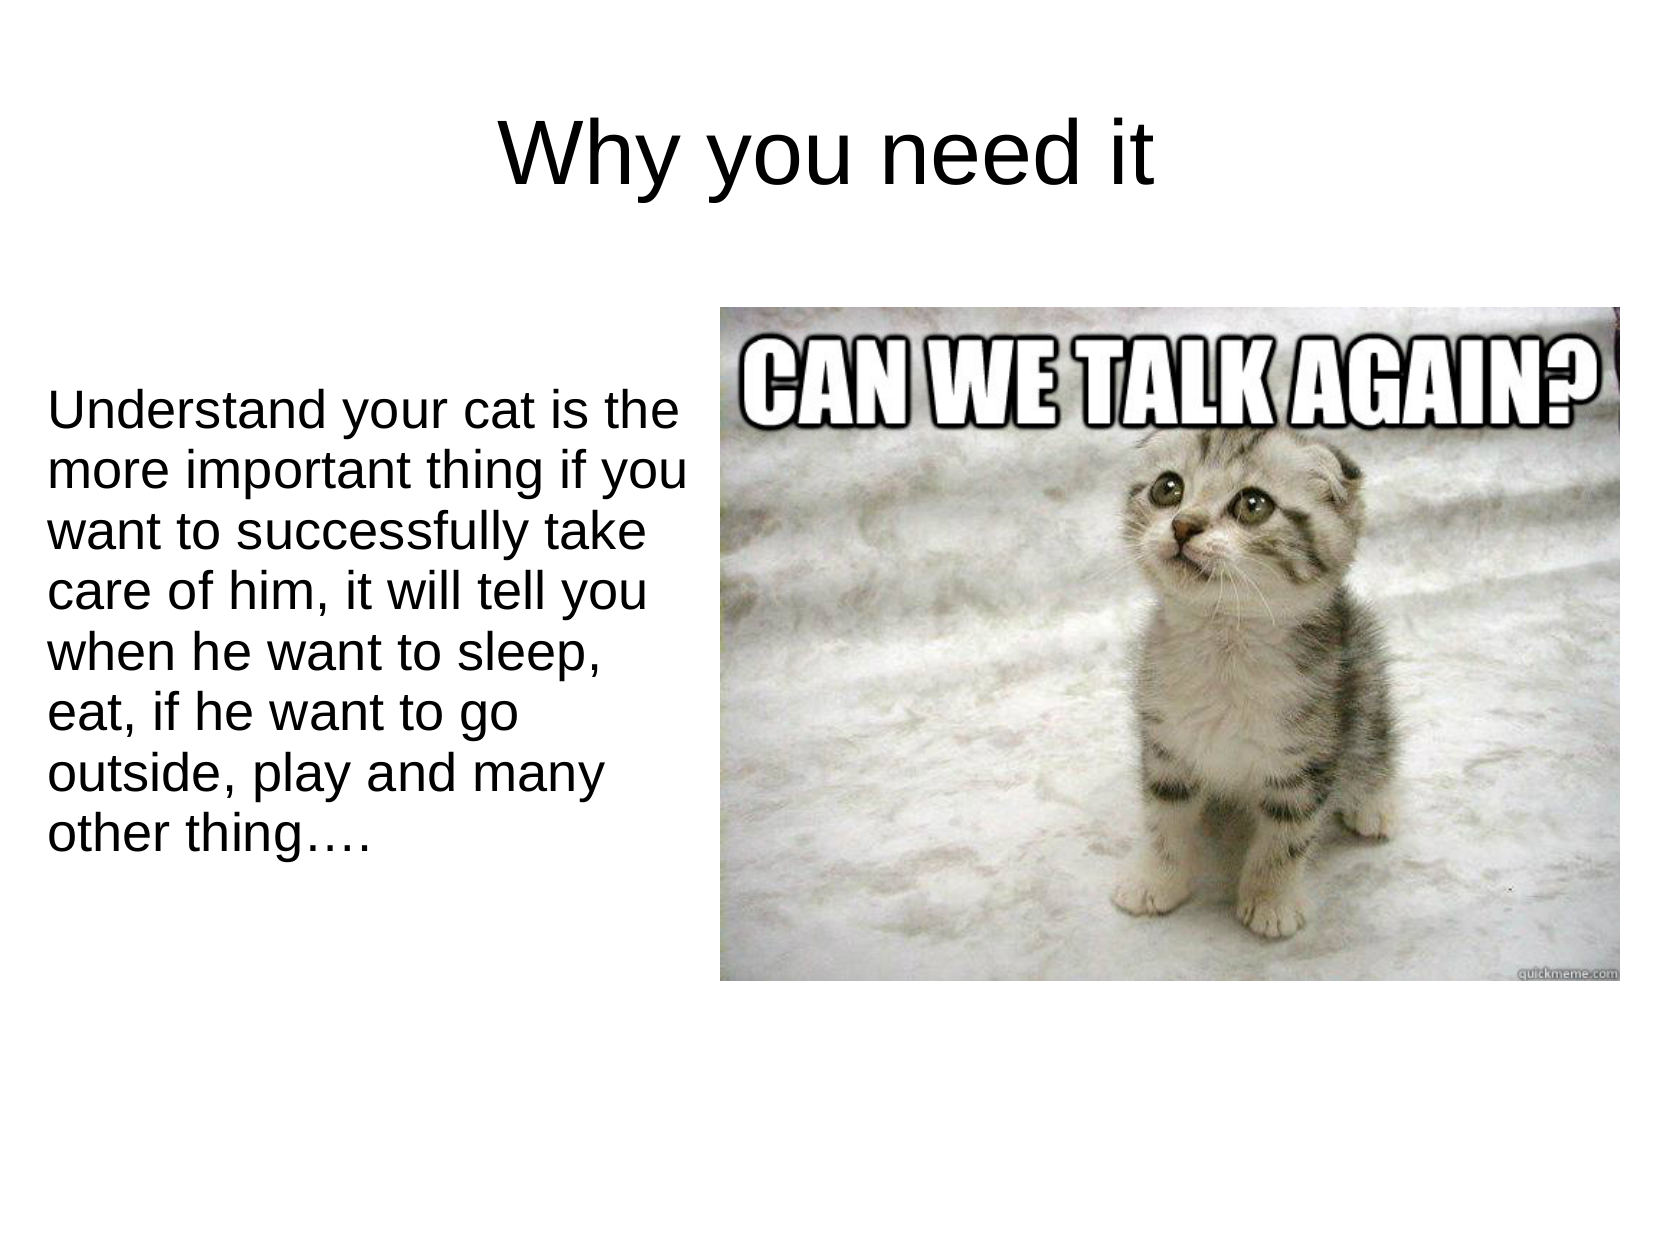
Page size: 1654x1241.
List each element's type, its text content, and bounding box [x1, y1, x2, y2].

list Understand your cat is the more important thing if you want to successfully take care of him, it will tell you when he want to sleep, eat, if he want to go outside, play and many other thing…. [0, 379, 703, 1099]
picture [720, 307, 1620, 981]
title Why you need it [82, 49, 1571, 257]
